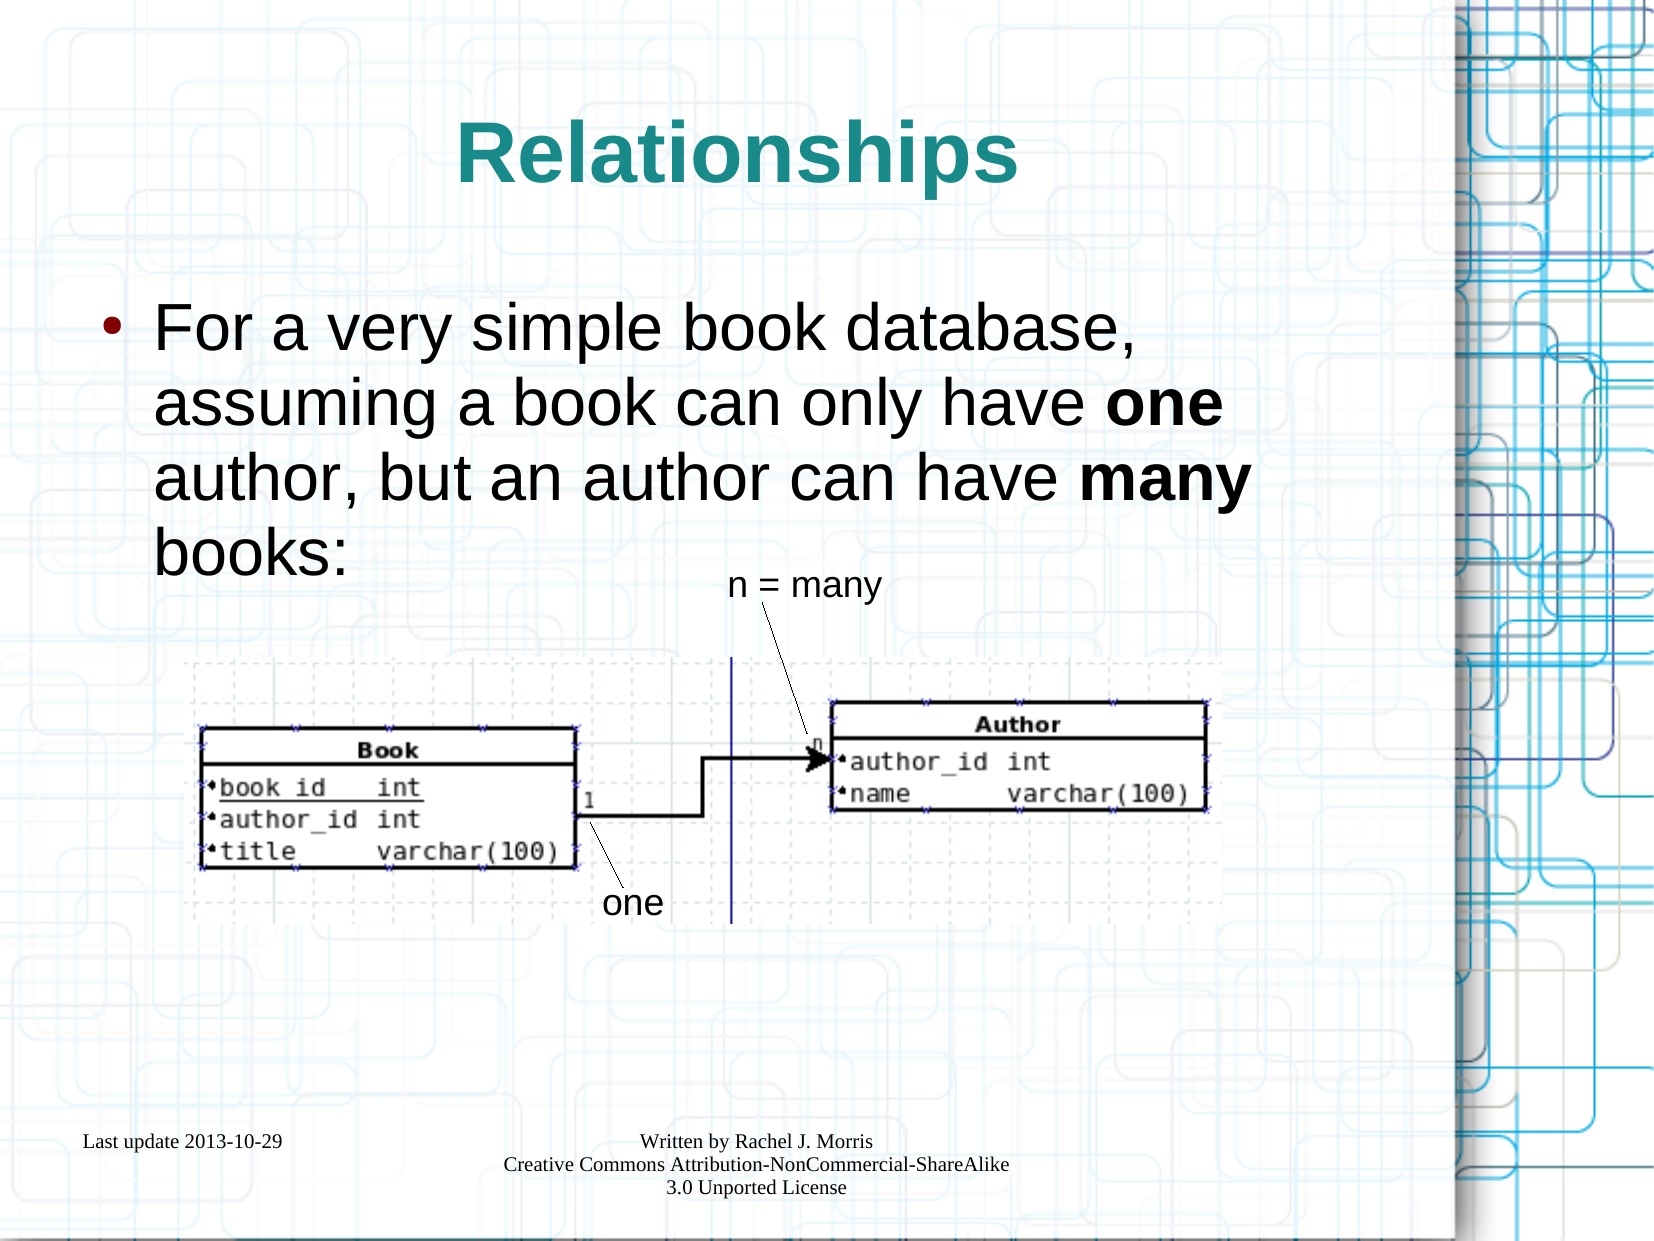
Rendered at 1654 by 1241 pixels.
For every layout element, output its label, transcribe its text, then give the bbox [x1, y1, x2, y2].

text_box n = many [712, 556, 988, 614]
title Relationships [59, 49, 1418, 257]
picture [0, 0, 1654, 1241]
text_box one [587, 873, 722, 931]
list For a very simple book database, assuming a book can only have one author, but an author can have many books: [82, 290, 1418, 1010]
